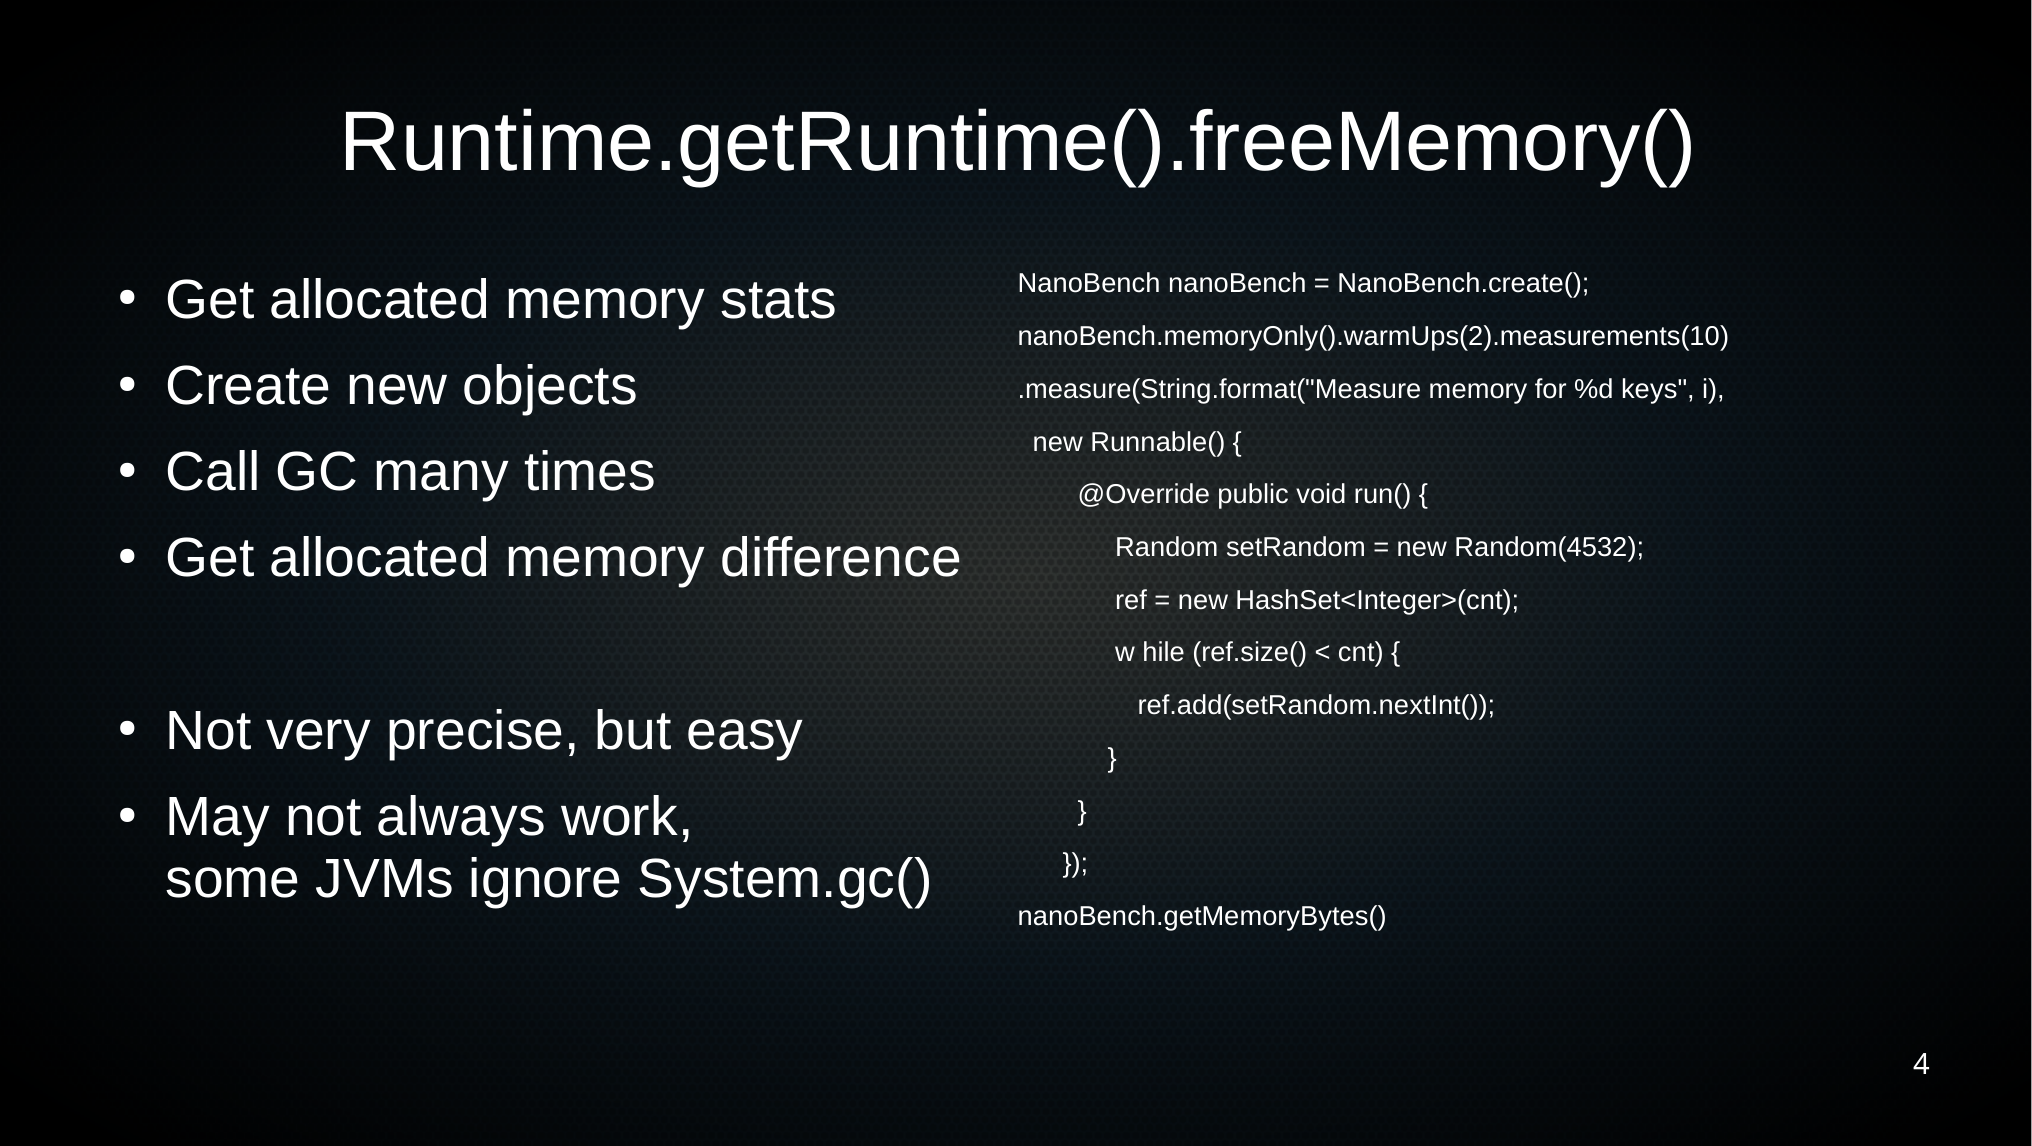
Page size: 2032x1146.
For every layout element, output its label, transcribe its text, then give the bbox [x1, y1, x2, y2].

picture [0, 0, 2032, 1146]
list NanoBench nanoBench = NanoBench.create(); nanoBench.memoryOnly().warmUps(2).measurements(10) .measure(String.format("Measure memory for %d keys", i), new Runnable() { @Override public void run() { Random setRandom = new Random(4532); ref = new HashSet<Integer>(cnt); w hile (ref.size() < cnt) { ref.add(setRandom.nextInt()); } } }); nanoBench.getMemoryBytes() [1017, 268, 1891, 933]
title Runtime.getRuntime().freeMemory() [101, 45, 1930, 237]
list Get allocated memory stats Create new objects Call GC many times Get allocated memory difference Not very precise, but easy May not always work, some JVMs ignore System.gc() [101, 268, 974, 933]
